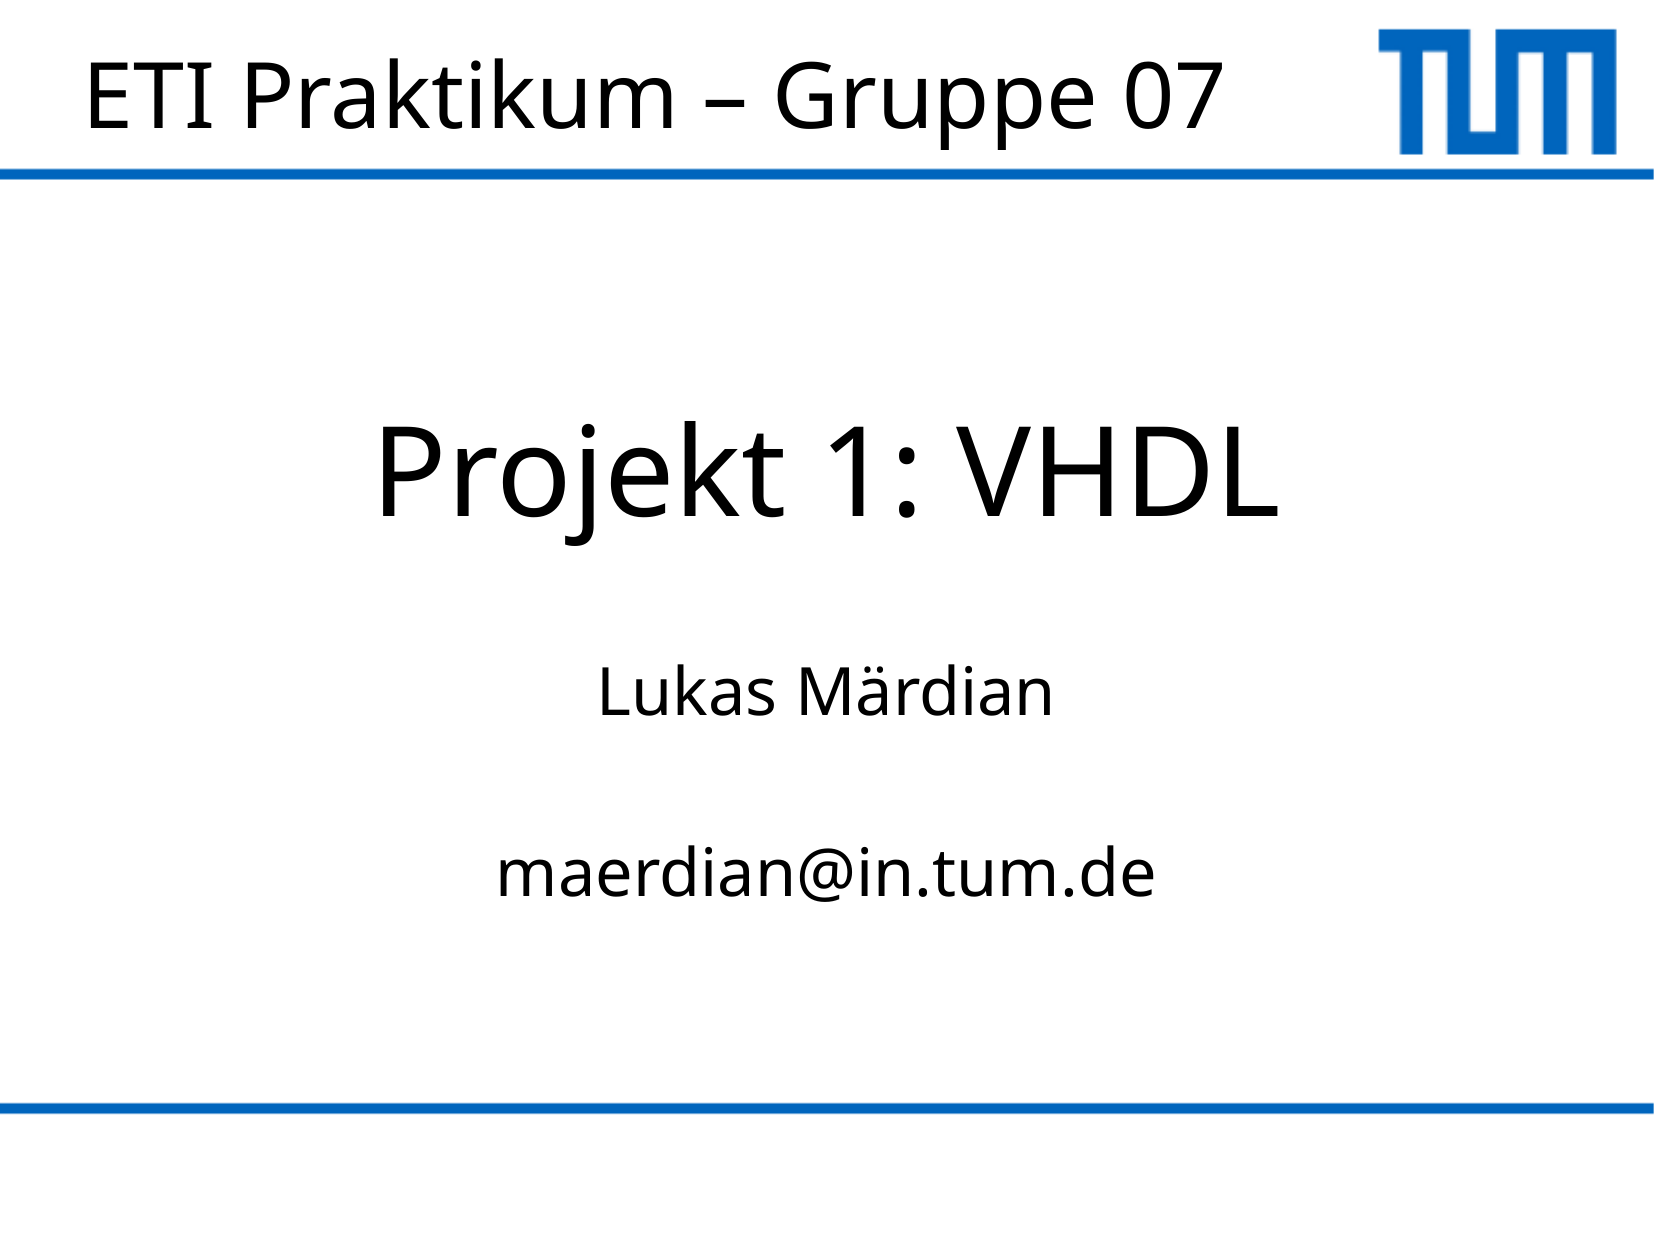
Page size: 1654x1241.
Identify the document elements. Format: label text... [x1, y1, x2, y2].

title ETI Praktikum – Gruppe 07 [82, 41, 1359, 145]
picture [0, 0, 1654, 1241]
subtitle Projekt 1: VHDL Lukas Märdian maerdian@in.tum.de [82, 206, 1571, 1093]
